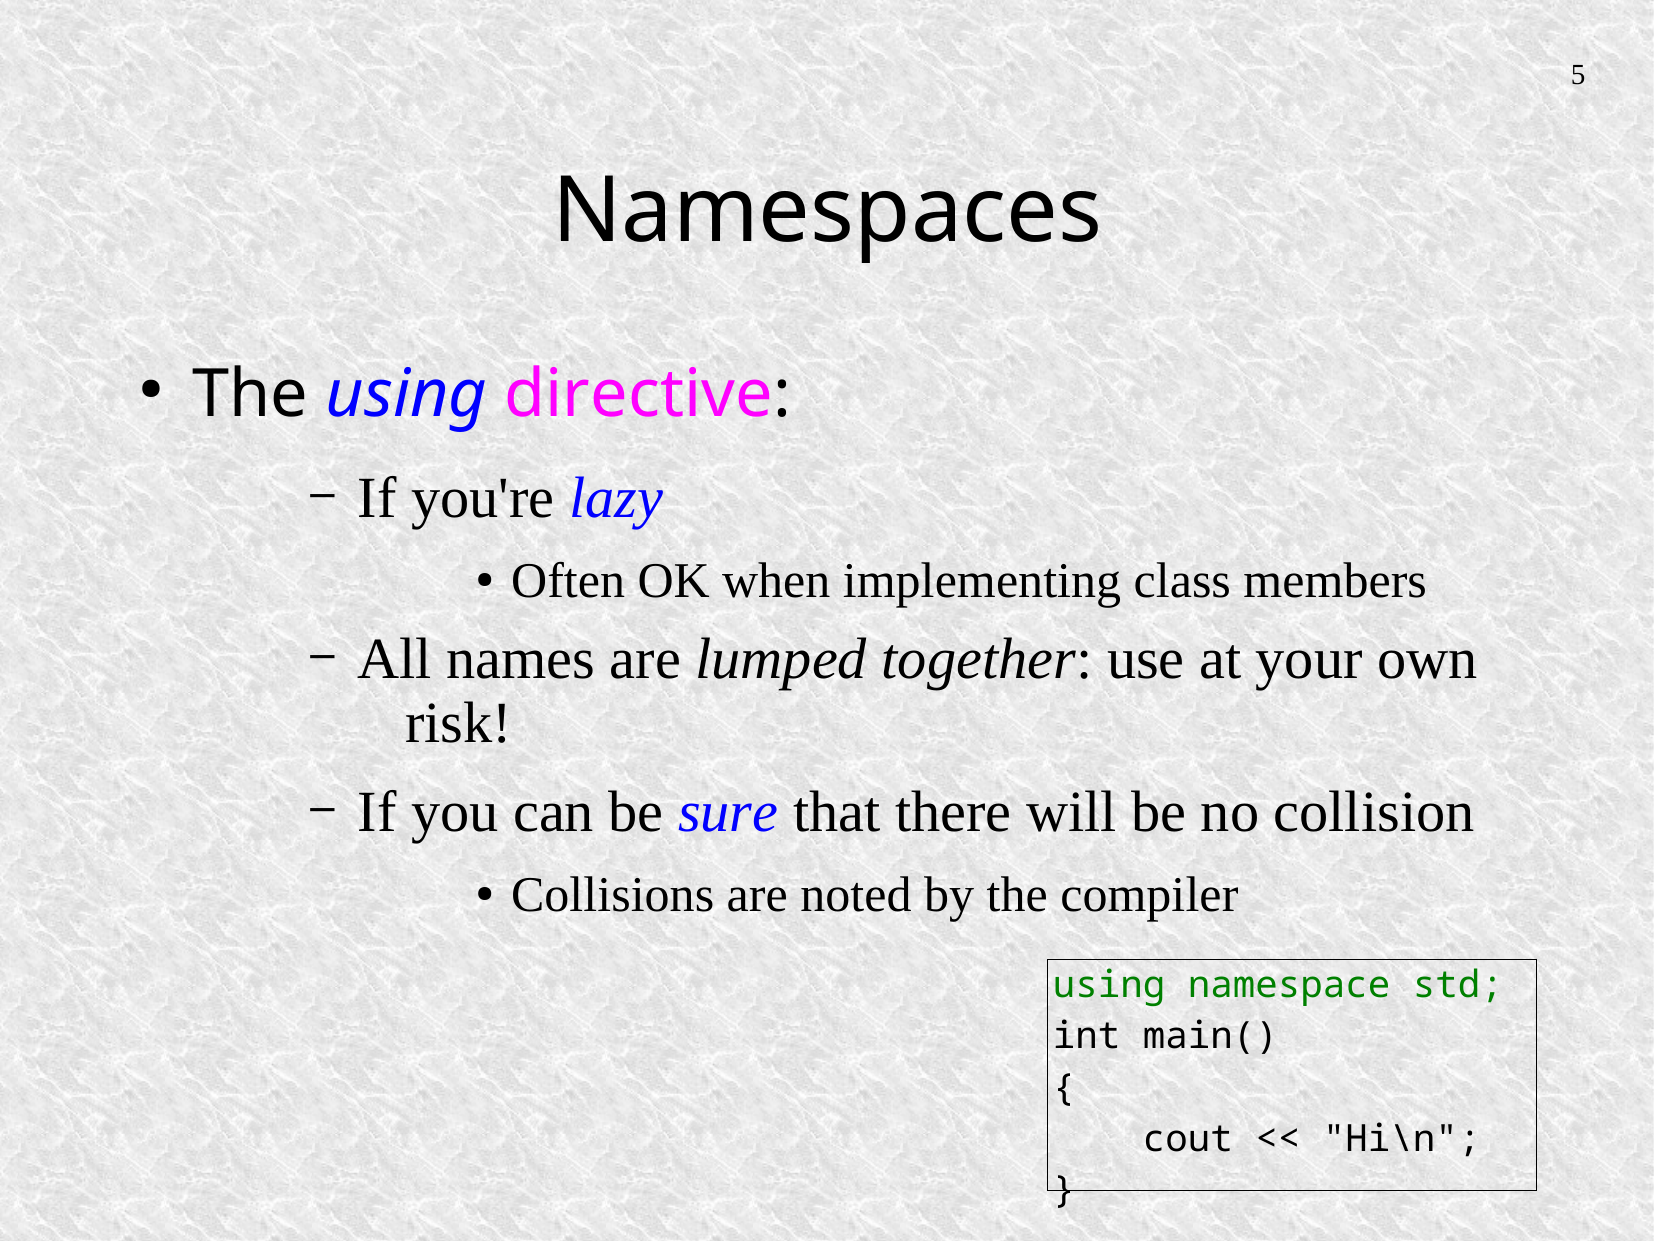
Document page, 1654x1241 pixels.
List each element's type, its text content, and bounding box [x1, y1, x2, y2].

text_box using namespace std; int main() { cout << "Hi\n"; } [1053, 957, 1616, 1228]
picture [0, 0, 1654, 1241]
text_box using namespace std; int main() { cout << "Hi\n"; } [1053, 960, 1536, 1190]
title Namespaces [121, 102, 1534, 311]
list The using directive: If you're lazy Often OK when implementing class members All names are lumped together: use at your own risk! If you can be sure that there will be no collision Collisions are noted by the compiler [121, 344, 1534, 1127]
